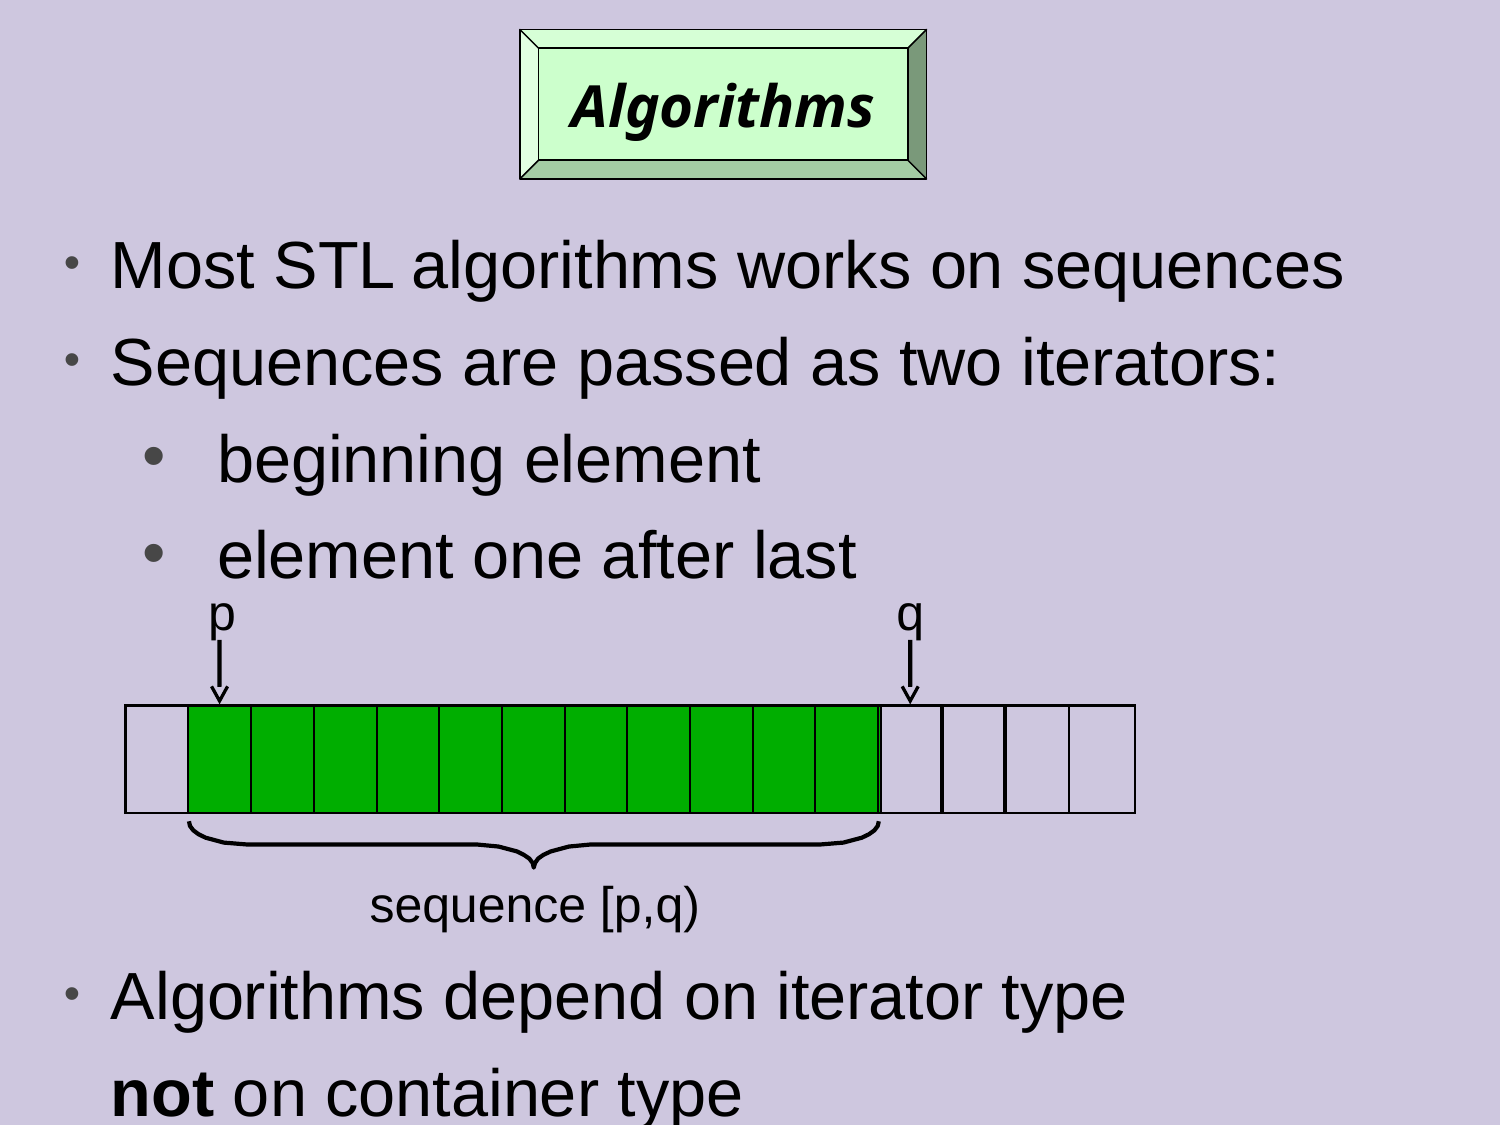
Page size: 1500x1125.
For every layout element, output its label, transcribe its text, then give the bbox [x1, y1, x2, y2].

text_box q [866, 558, 955, 663]
text_box p [178, 558, 266, 663]
picture [519, 28, 932, 185]
text_box [188, 705, 877, 813]
list Most STL algorithms works on sequences Sequences are passed as two iterators: beginning element element one after last Algorithms depend on iterator type not on container type [49, 215, 1375, 1125]
text_box sequence [p,q) [339, 850, 731, 956]
text_box Algorithms [552, 54, 895, 155]
